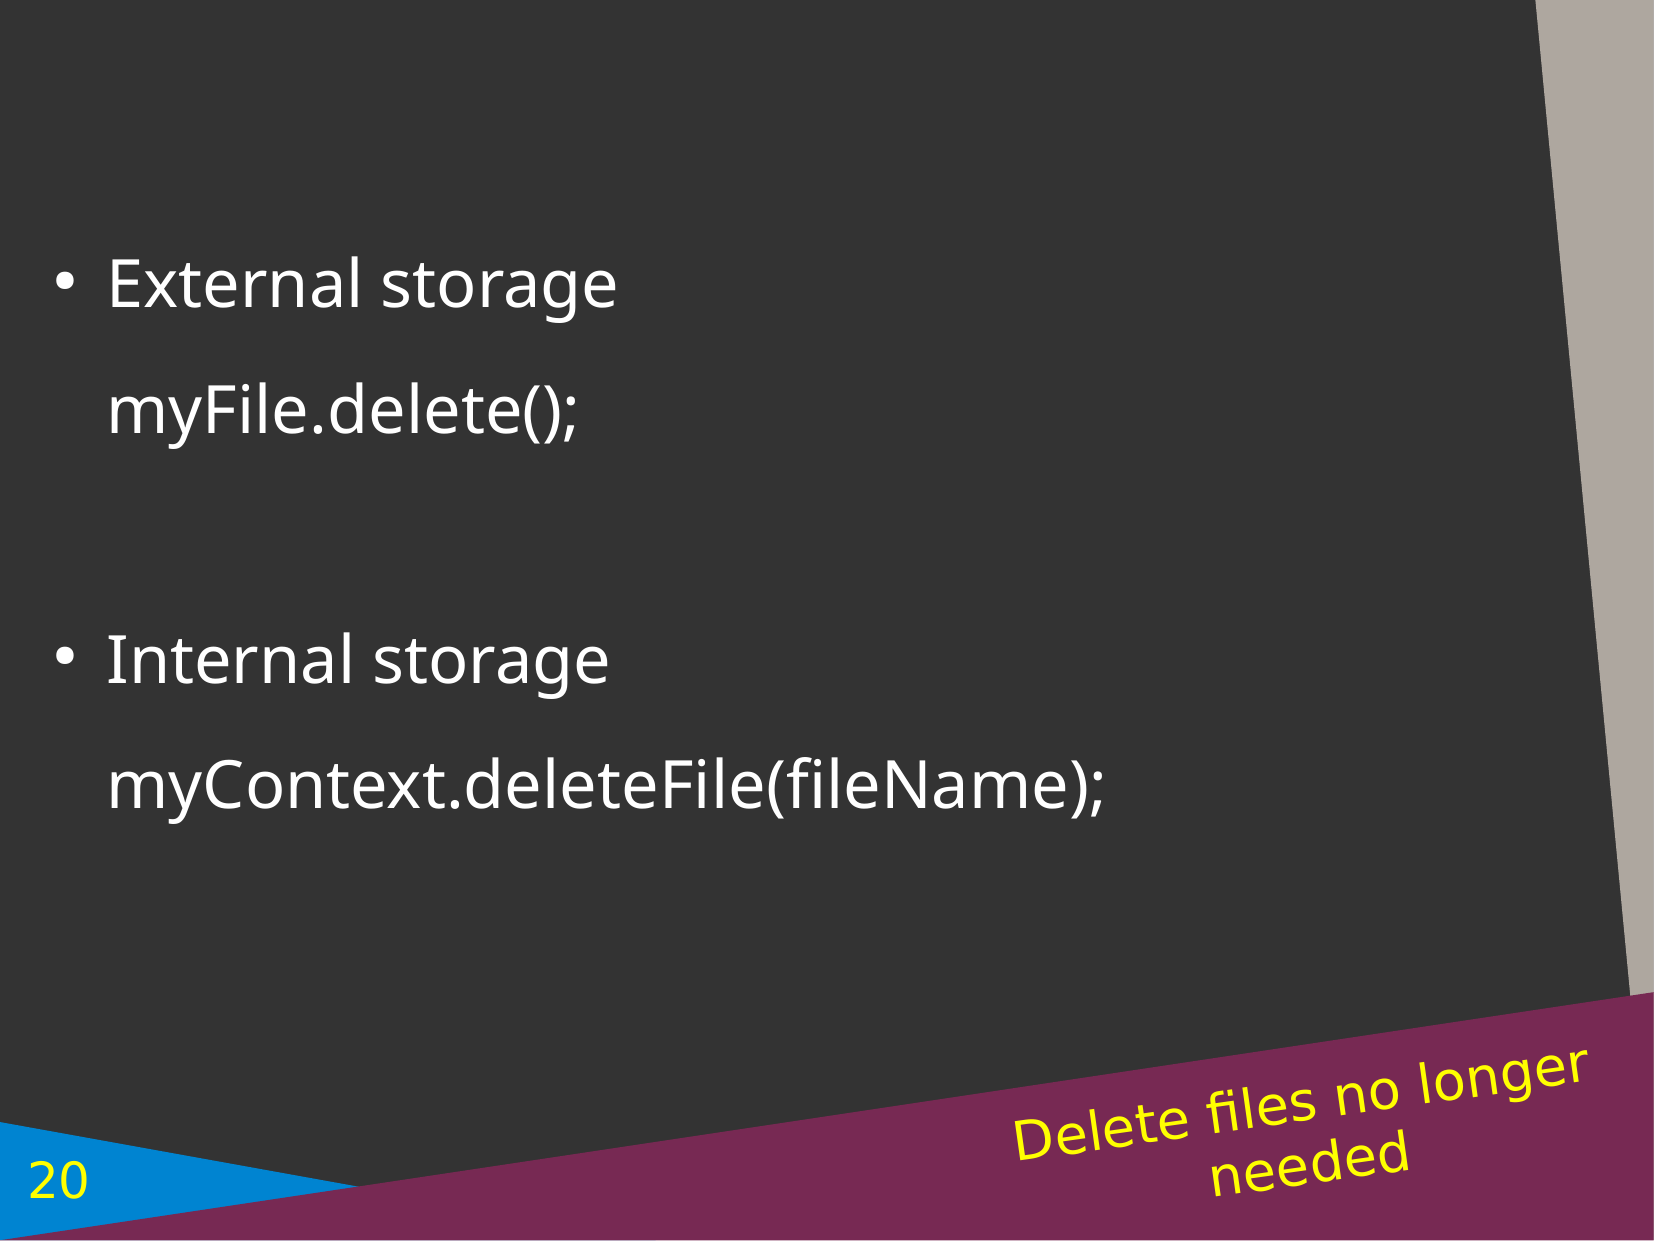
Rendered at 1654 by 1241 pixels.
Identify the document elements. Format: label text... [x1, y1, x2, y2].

list External storage myFile.delete(); Internal storage myContext.deleteFile(fileName); [35, 59, 1524, 993]
title Delete files no longer needed [956, 995, 1654, 1241]
